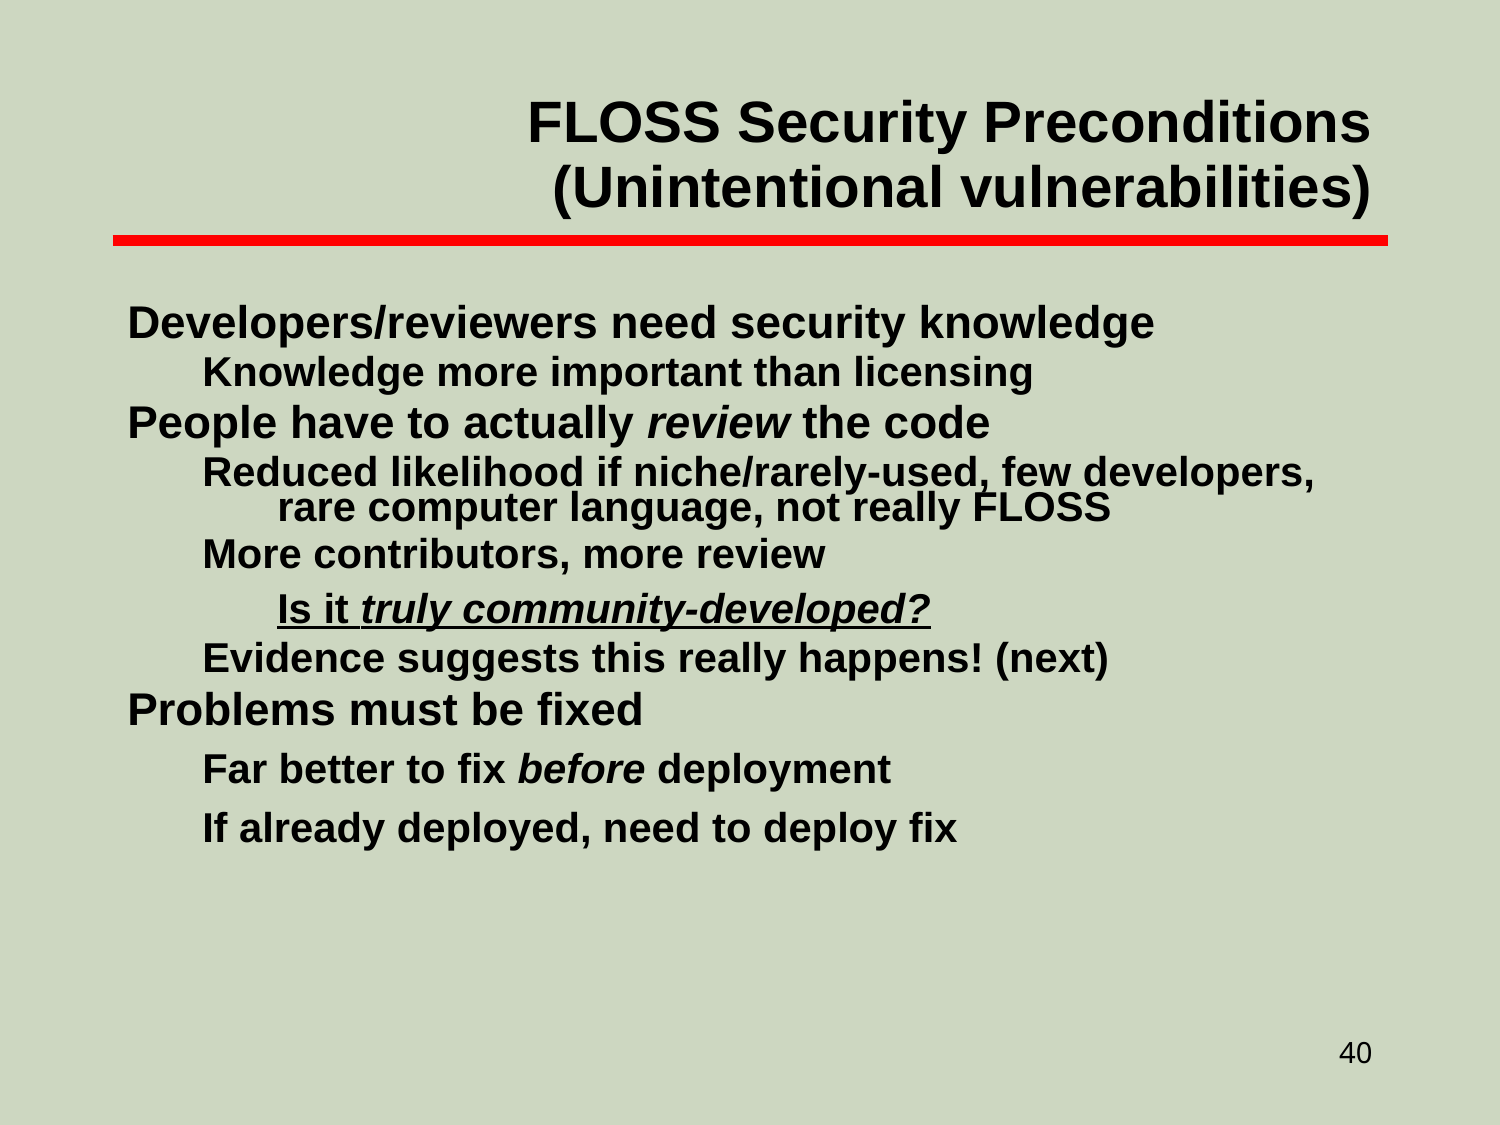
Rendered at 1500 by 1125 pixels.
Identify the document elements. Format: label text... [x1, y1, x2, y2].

title FLOSS Security Preconditions (Unintentional vulnerabilities) [337, 72, 1388, 238]
list Developers/reviewers need security knowledge Knowledge more important than licensing People have to actually review the code Reduced likelihood if niche/rarely-used, few developers, rare computer language, not really FLOSS More contributors, more review Is it truly community-developed? Evidence suggests this really happens! (next) Problems must be fixed Far better to fix before deployment If already deployed, need to deploy fix [112, 299, 1388, 994]
